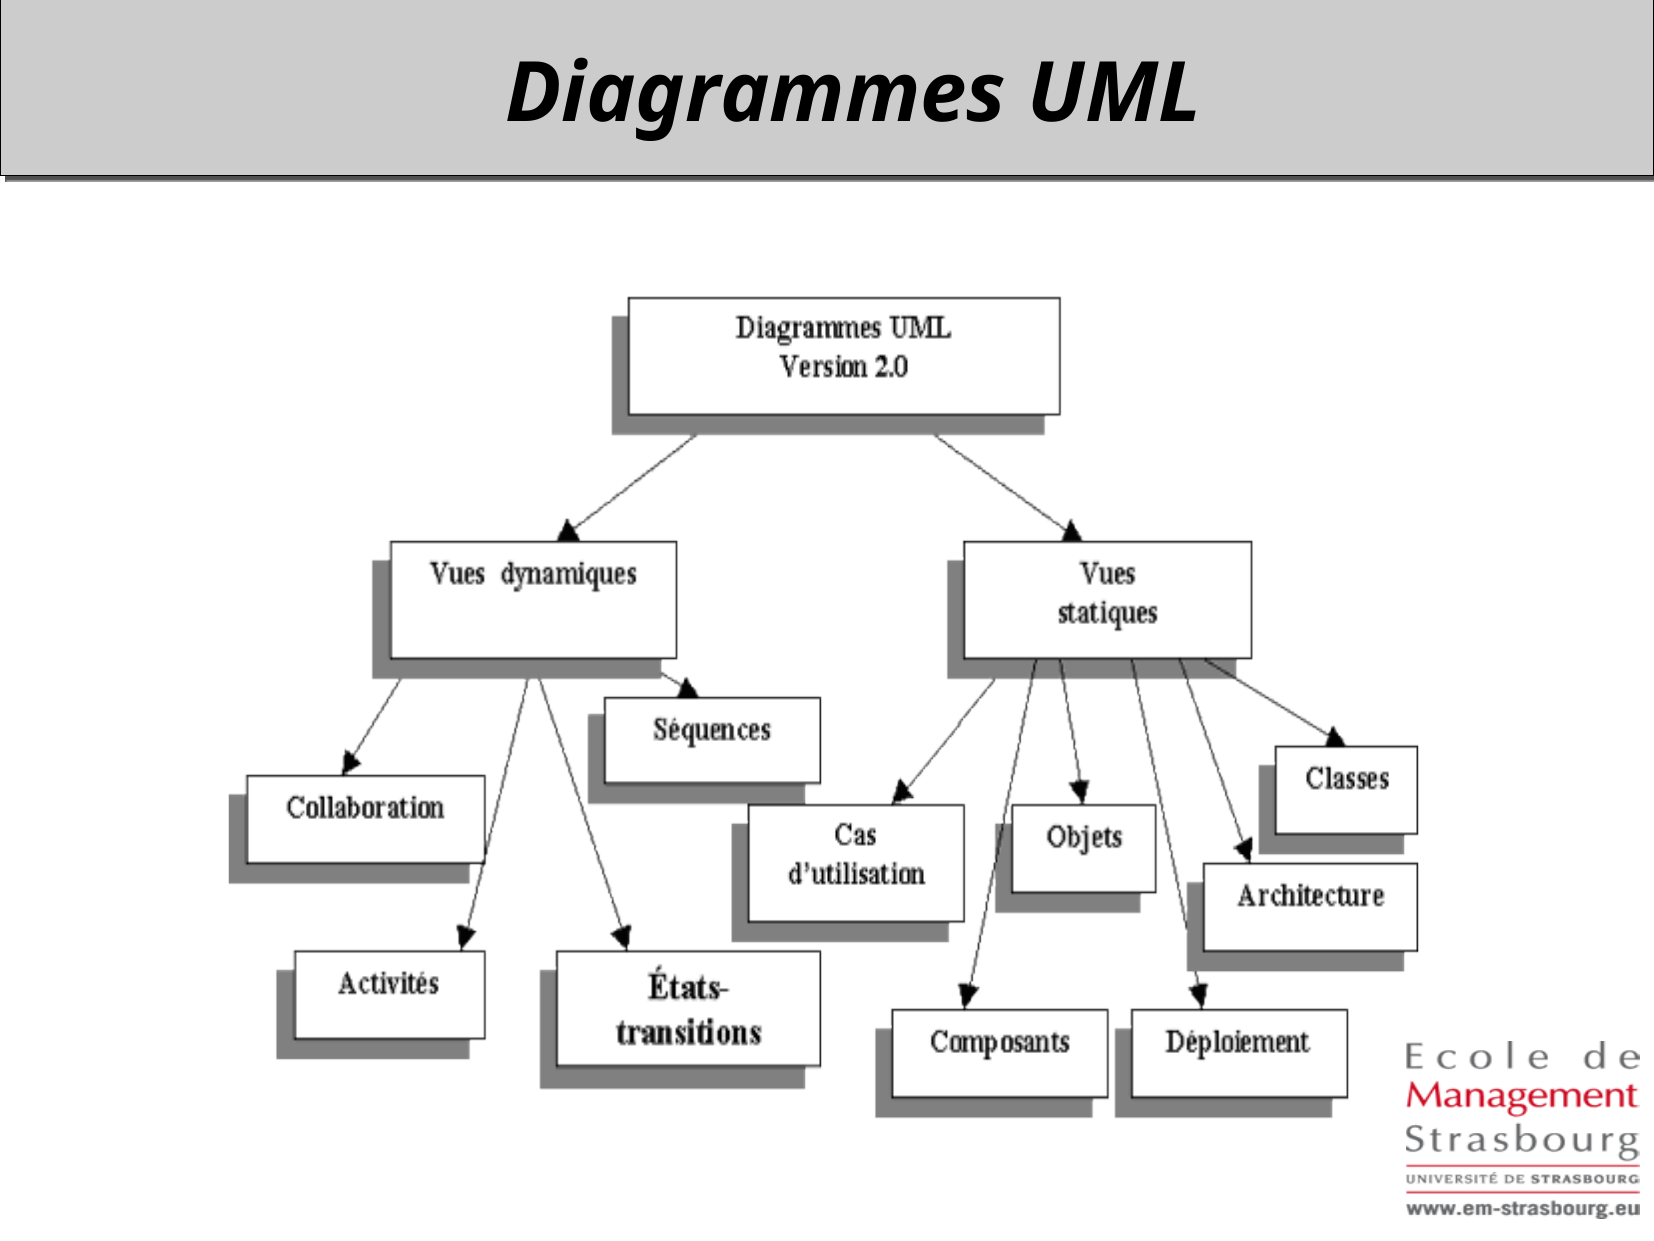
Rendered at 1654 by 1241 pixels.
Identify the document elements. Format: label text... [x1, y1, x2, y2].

title Diagrammes UML [147, 0, 1560, 178]
picture [227, 290, 1640, 1219]
